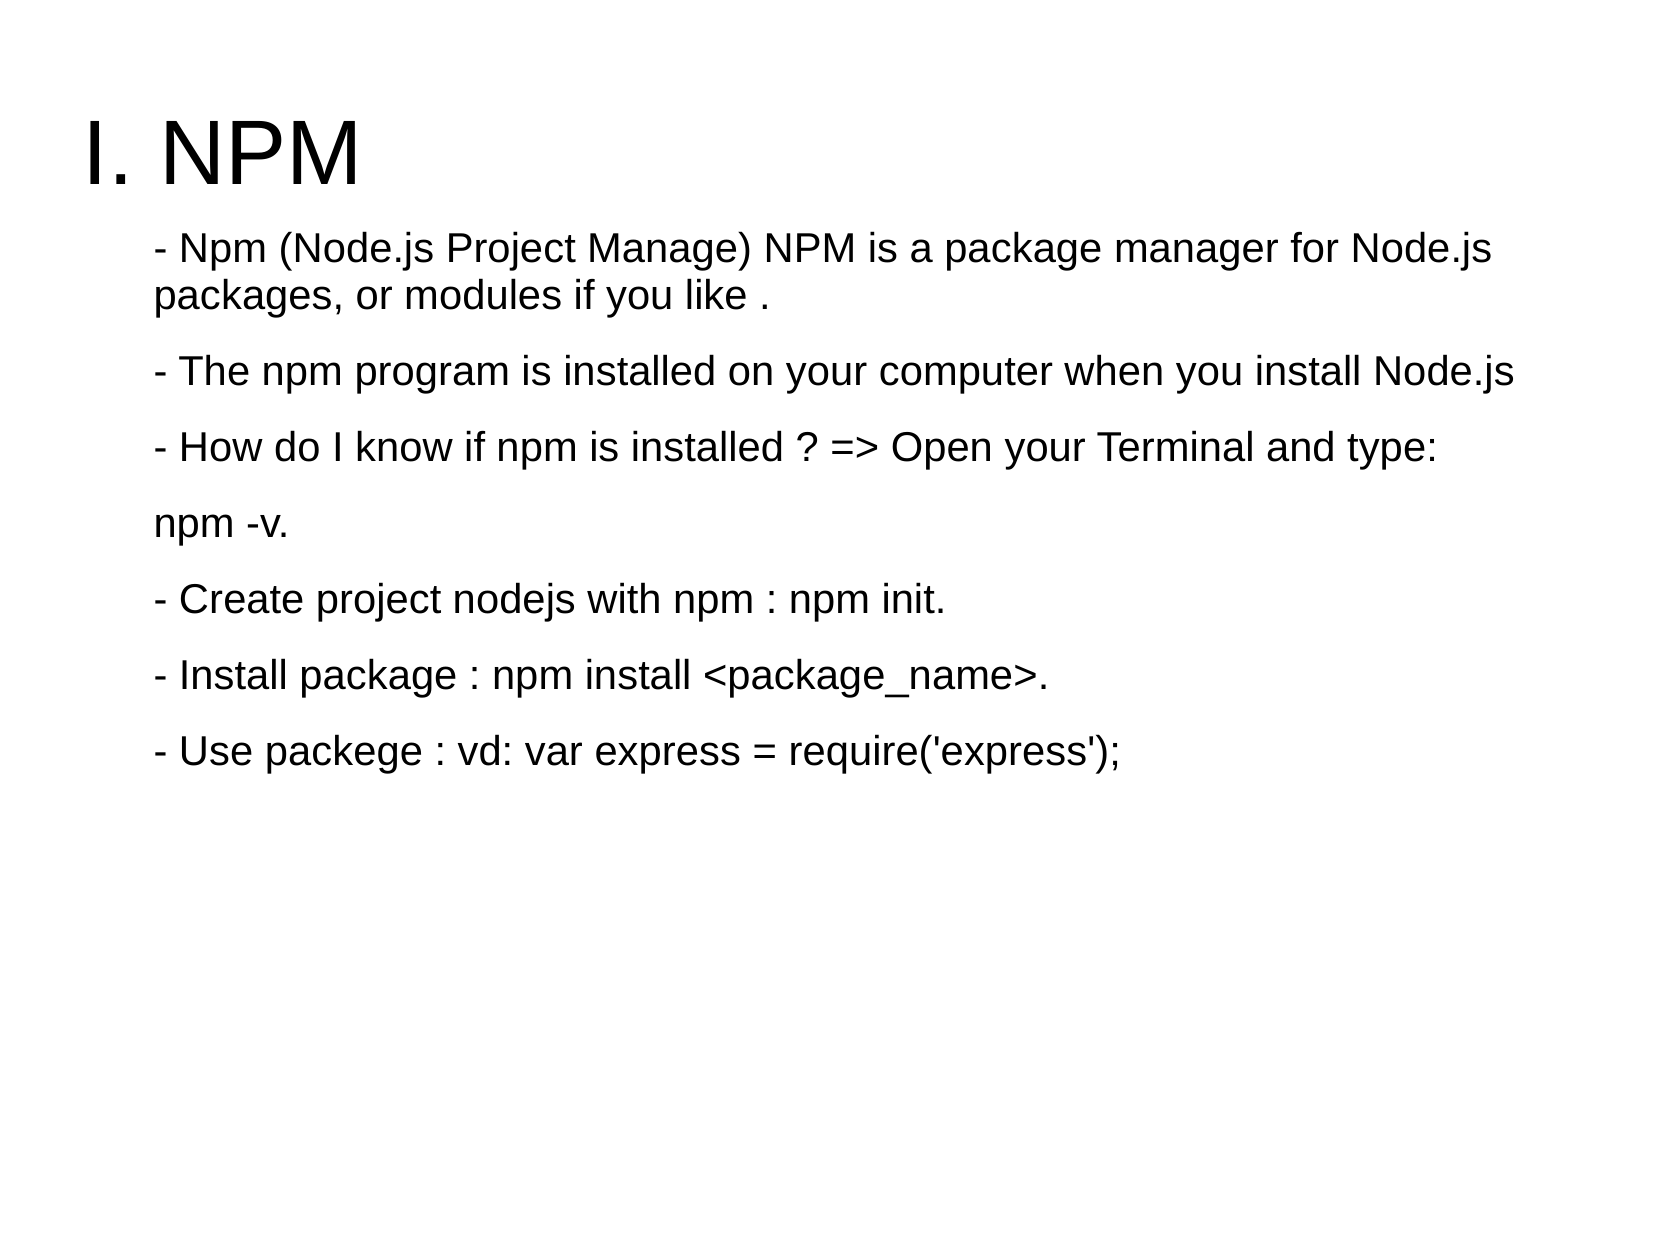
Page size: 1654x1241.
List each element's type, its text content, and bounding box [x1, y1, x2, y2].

list - Npm (Node.js Project Manage) NPM is a package manager for Node.js packages, or modules if you like . - The npm program is installed on your computer when you install Node.js - How do I know if npm is installed ? => Open your Terminal and type: npm -v. - Create project nodejs with npm : npm init. - Install package : npm install <package_name>. - Use packege : vd: var express = require('express'); [82, 225, 1571, 1171]
title I. NPM [82, 49, 1571, 225]
